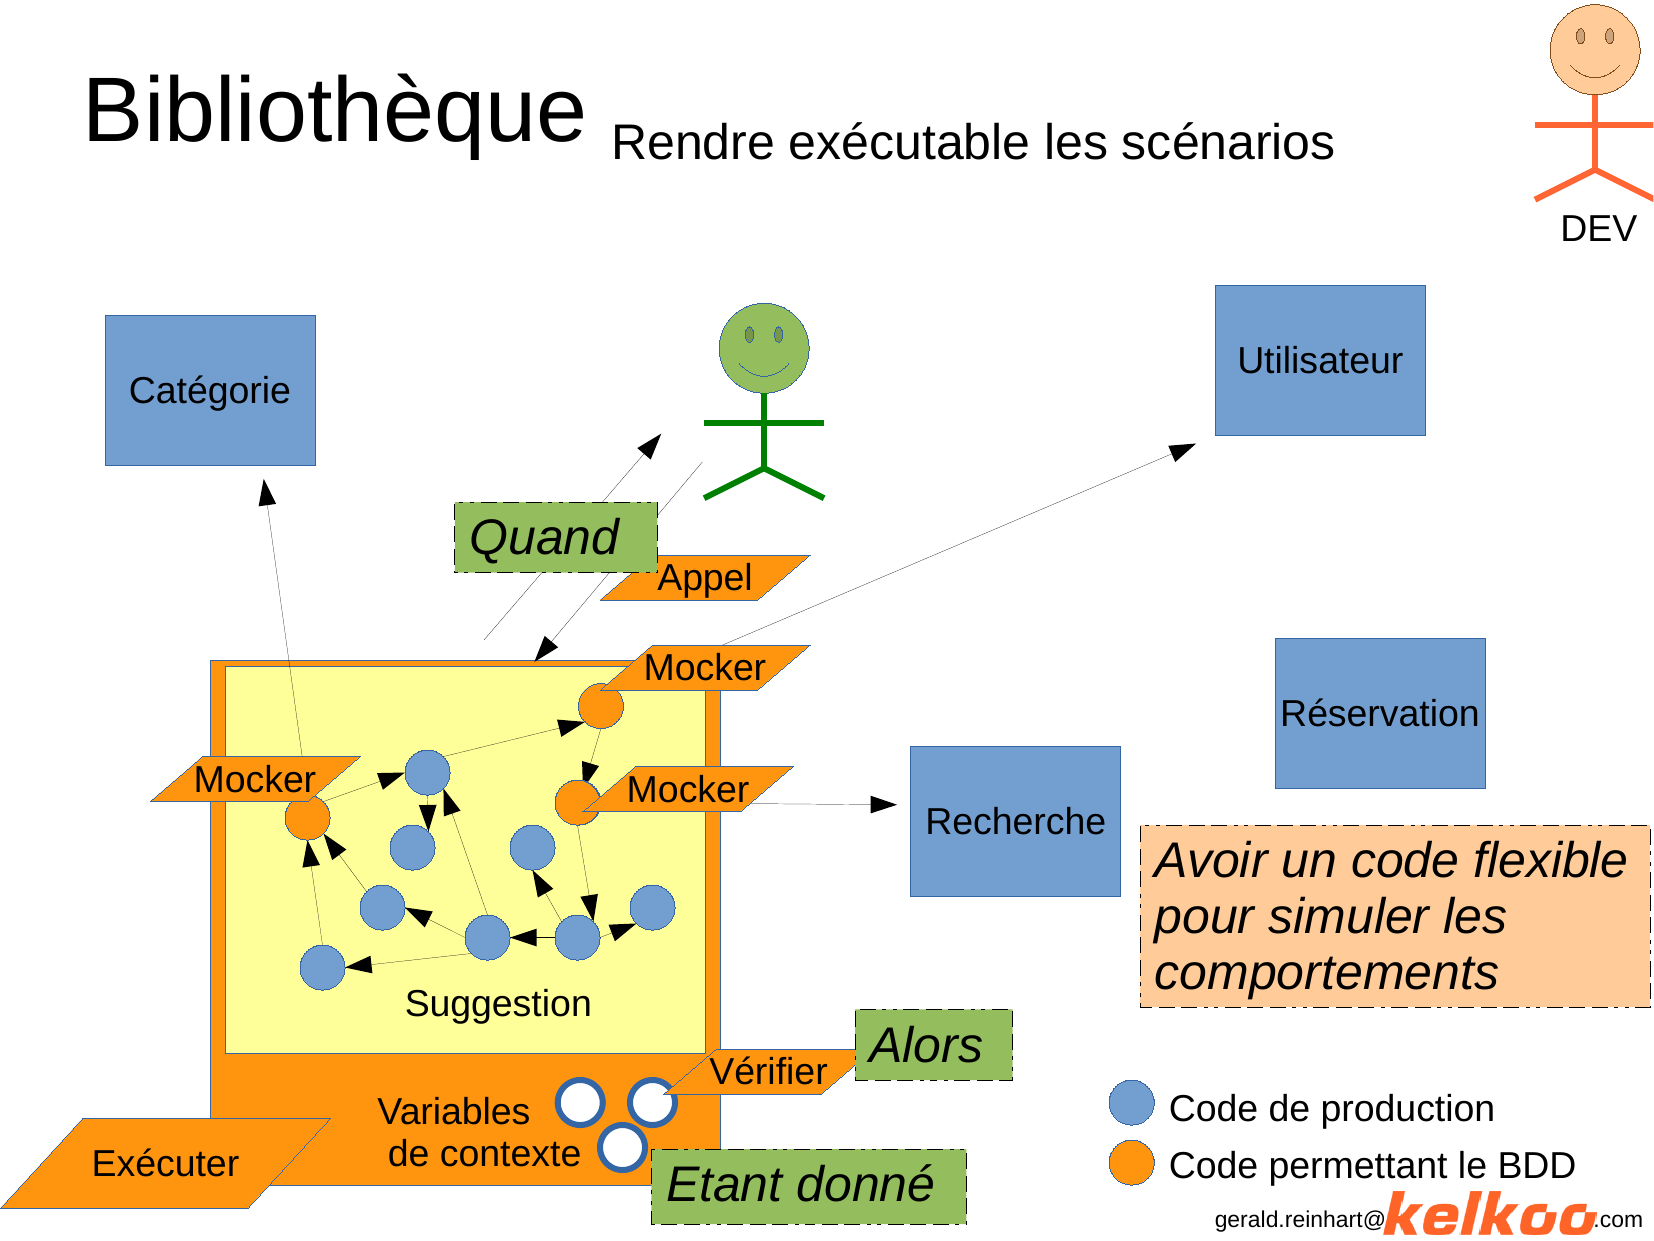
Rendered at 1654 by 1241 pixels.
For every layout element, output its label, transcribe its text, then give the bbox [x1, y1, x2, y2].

picture [1383, 1191, 1597, 1199]
text_box Variables de contexte [362, 1082, 597, 1182]
text_box Quand [454, 502, 658, 573]
text_box [1571, 4, 1641, 95]
text_box Mocker [600, 645, 811, 691]
text_box Code permettant le BDD [1154, 1136, 1592, 1194]
text_box Etant donné [651, 1149, 967, 1225]
text_box [210, 660, 301, 756]
text_box Rendre exécutable les scénarios [596, 106, 1351, 178]
text_box [719, 303, 810, 394]
text_box Avoir un code flexible pour simuler les comportements [1140, 825, 1651, 1008]
text_box [1109, 1080, 1154, 1126]
title Bibliothèque [82, 5, 1571, 213]
text_box Alors [855, 1009, 1013, 1081]
text_box Catégorie [105, 315, 316, 466]
text_box Exécuter [0, 1118, 331, 1209]
text_box Recherche [910, 746, 1121, 897]
text_box Suggestion [390, 975, 607, 1032]
text_box Utilisateur [1215, 285, 1426, 436]
text_box Appel [600, 555, 811, 601]
text_box Mocker [150, 756, 361, 802]
text_box [210, 660, 721, 1186]
text_box Mocker [582, 766, 794, 812]
text_box Réservation [1275, 638, 1486, 789]
text_box [1109, 1140, 1154, 1186]
text_box gerald.reinhart@ .com [1193, 1199, 1654, 1241]
text_box DEV [1535, 199, 1654, 257]
text_box Vérifier [663, 1049, 855, 1095]
text_box Code de production [1154, 1080, 1511, 1136]
